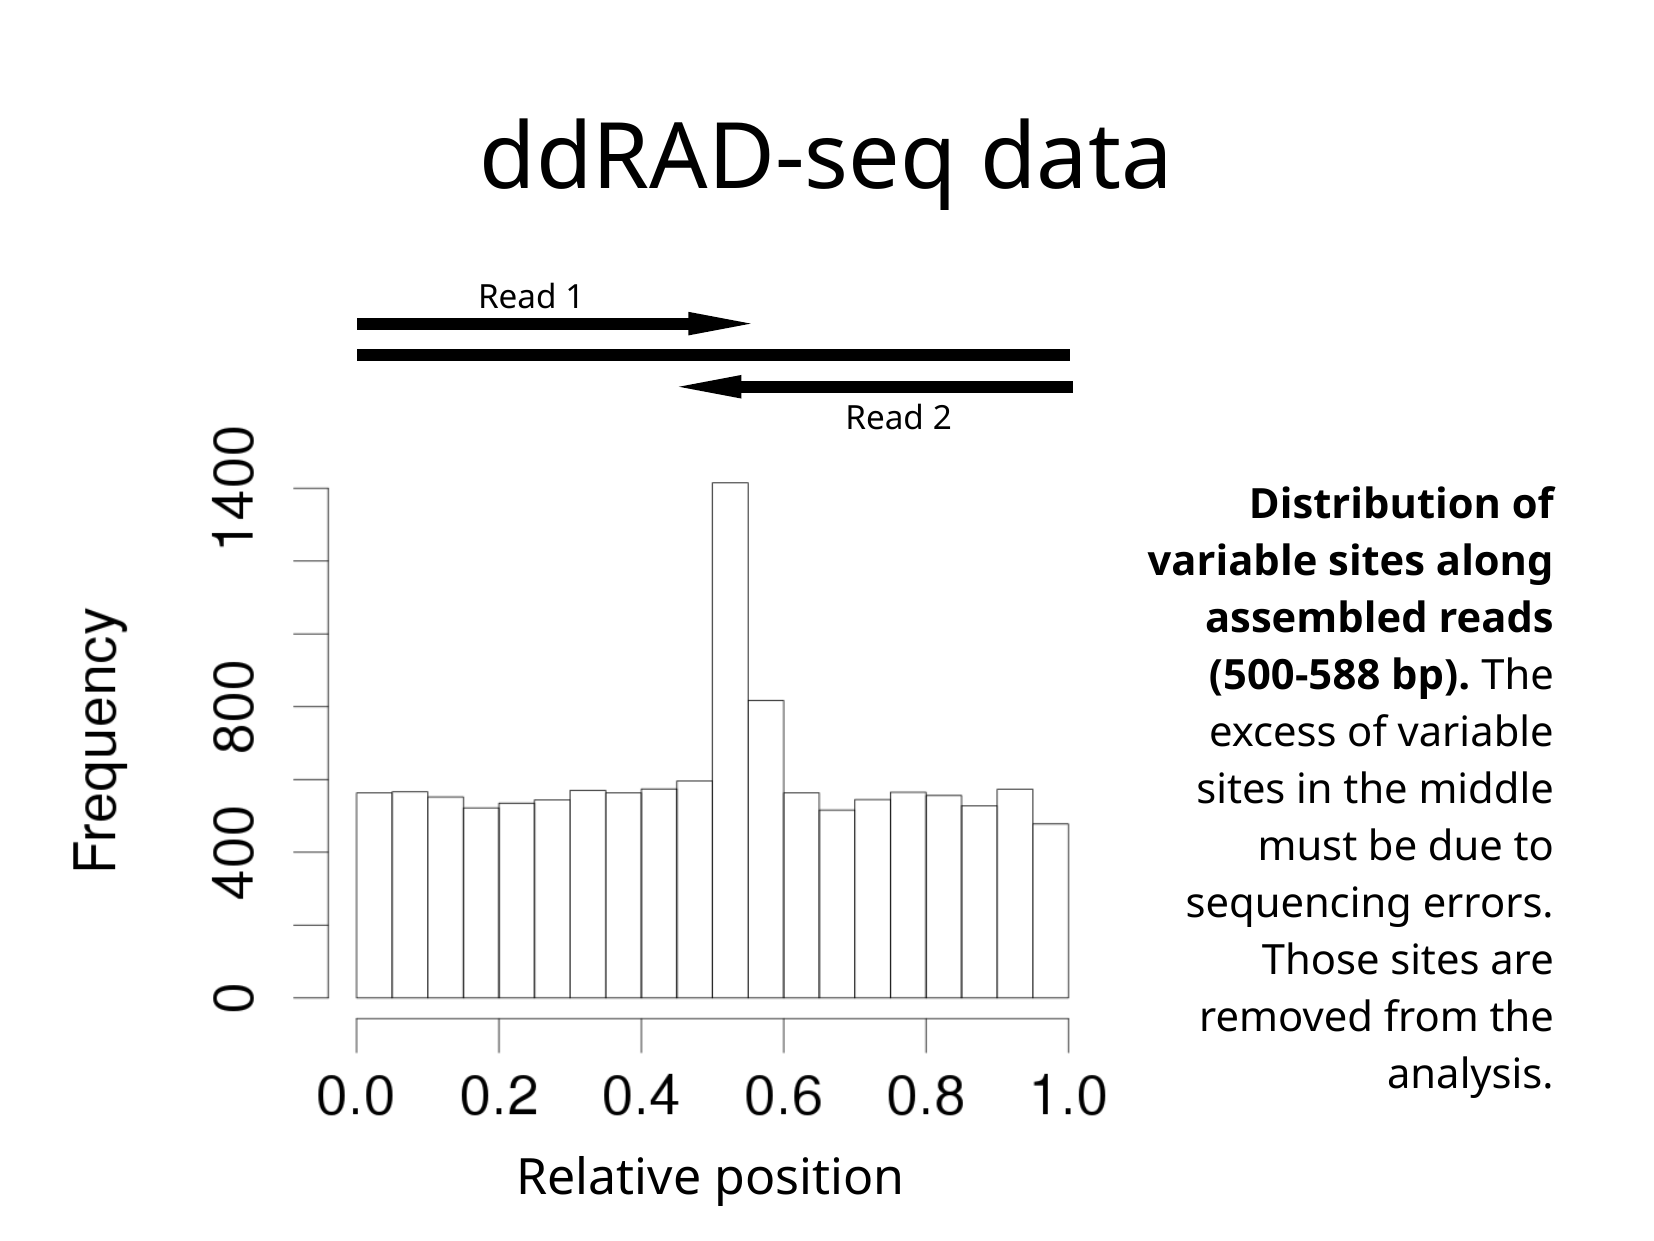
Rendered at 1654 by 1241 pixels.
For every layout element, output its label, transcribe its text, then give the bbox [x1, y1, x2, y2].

picture [59, 384, 1134, 1158]
text_box Distribution of variable sites along assembled reads (500-588 bp). The excess of variable sites in the middle must be due to sequencing errors. Those sites are removed from the analysis. [1132, 466, 1607, 1109]
text_box Read 2 [830, 386, 967, 447]
text_box Relative position [501, 1133, 930, 1217]
text_box Read 1 [463, 265, 600, 326]
title ddRAD-seq data [82, 49, 1571, 257]
